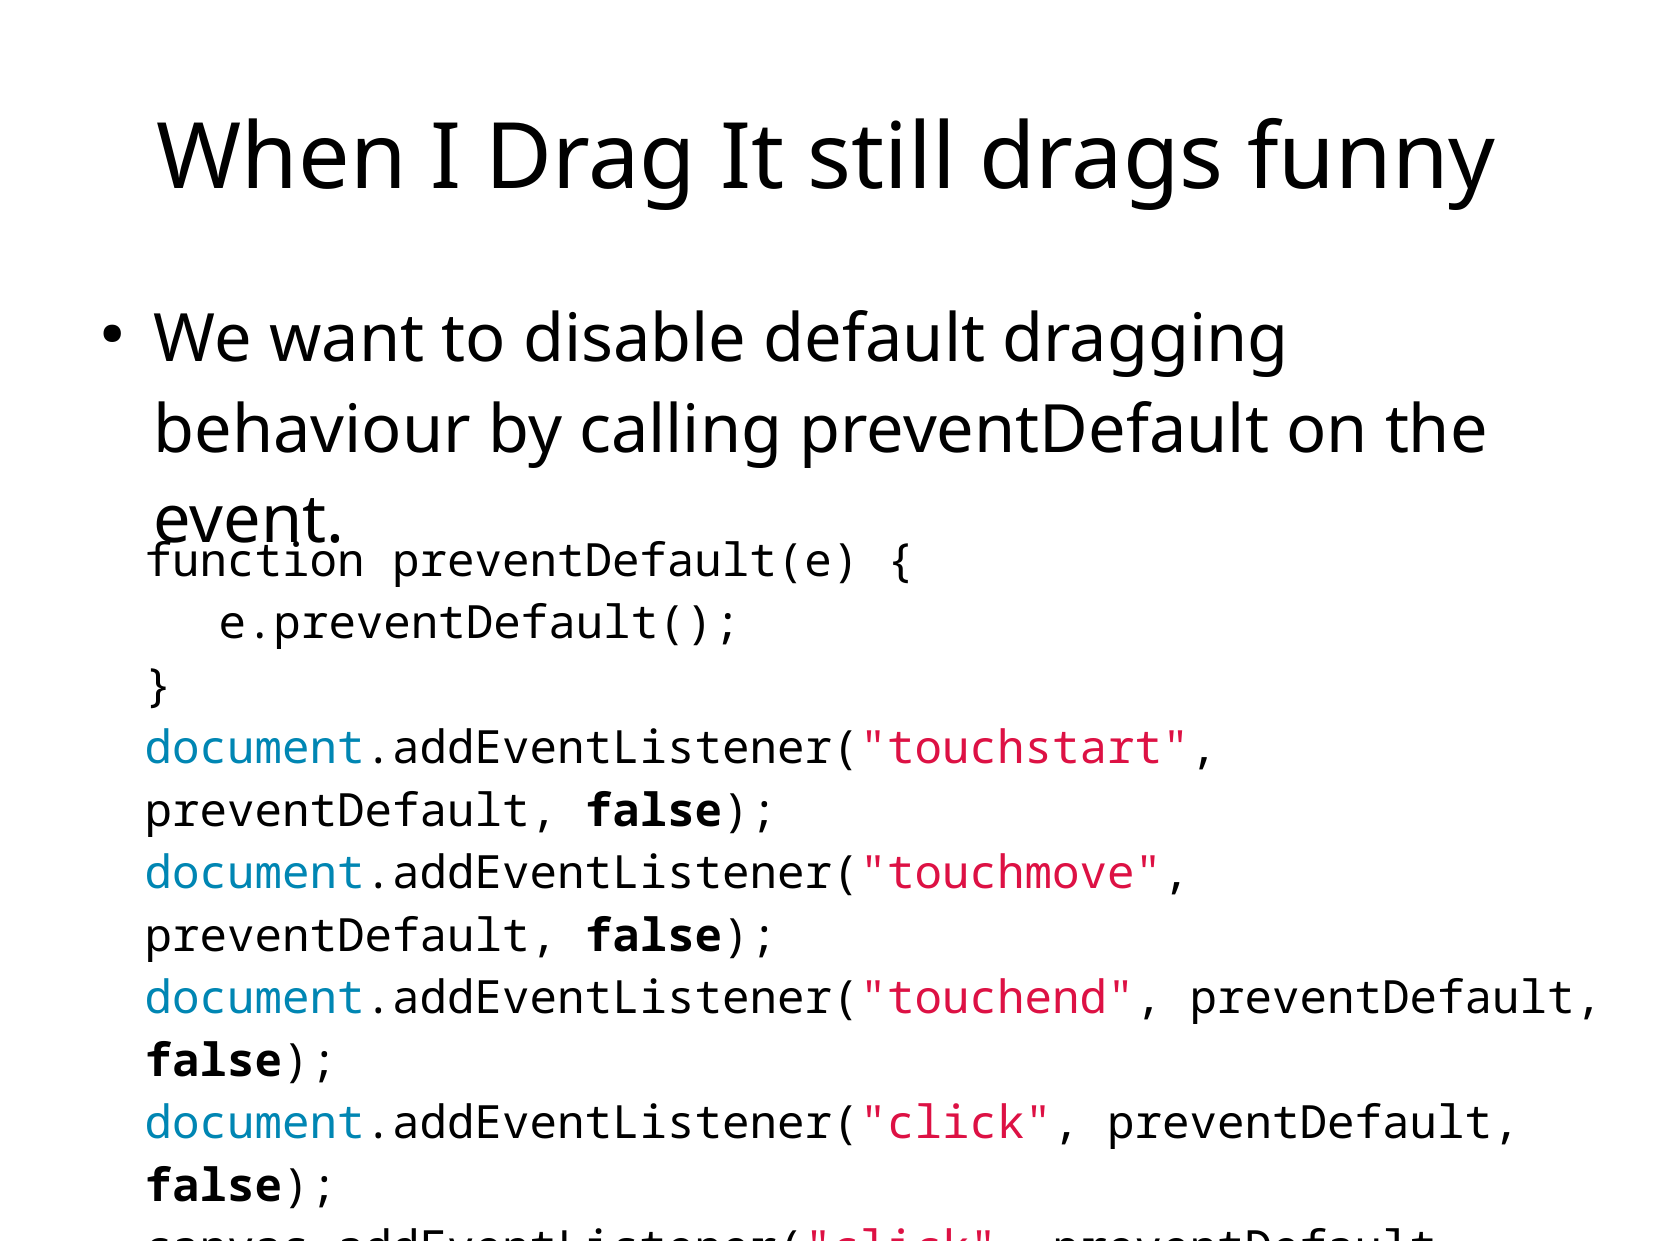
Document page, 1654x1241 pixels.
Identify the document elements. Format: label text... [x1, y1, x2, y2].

list We want to disable default dragging behaviour by calling preventDefault on the event. [82, 290, 1538, 1010]
title When I Drag It still drags funny [82, 49, 1571, 257]
text_box function preventDefault(e) { e.preventDefault(); } document.addEventListener("touchstart", preventDefault, false); document.addEventListener("touchmove", preventDefault, false); document.addEventListener("touchend", preventDefault, false); document.addEventListener("click", preventDefault, false); canvas.addEventListener("click", preventDefault, false); [129, 519, 1619, 1217]
